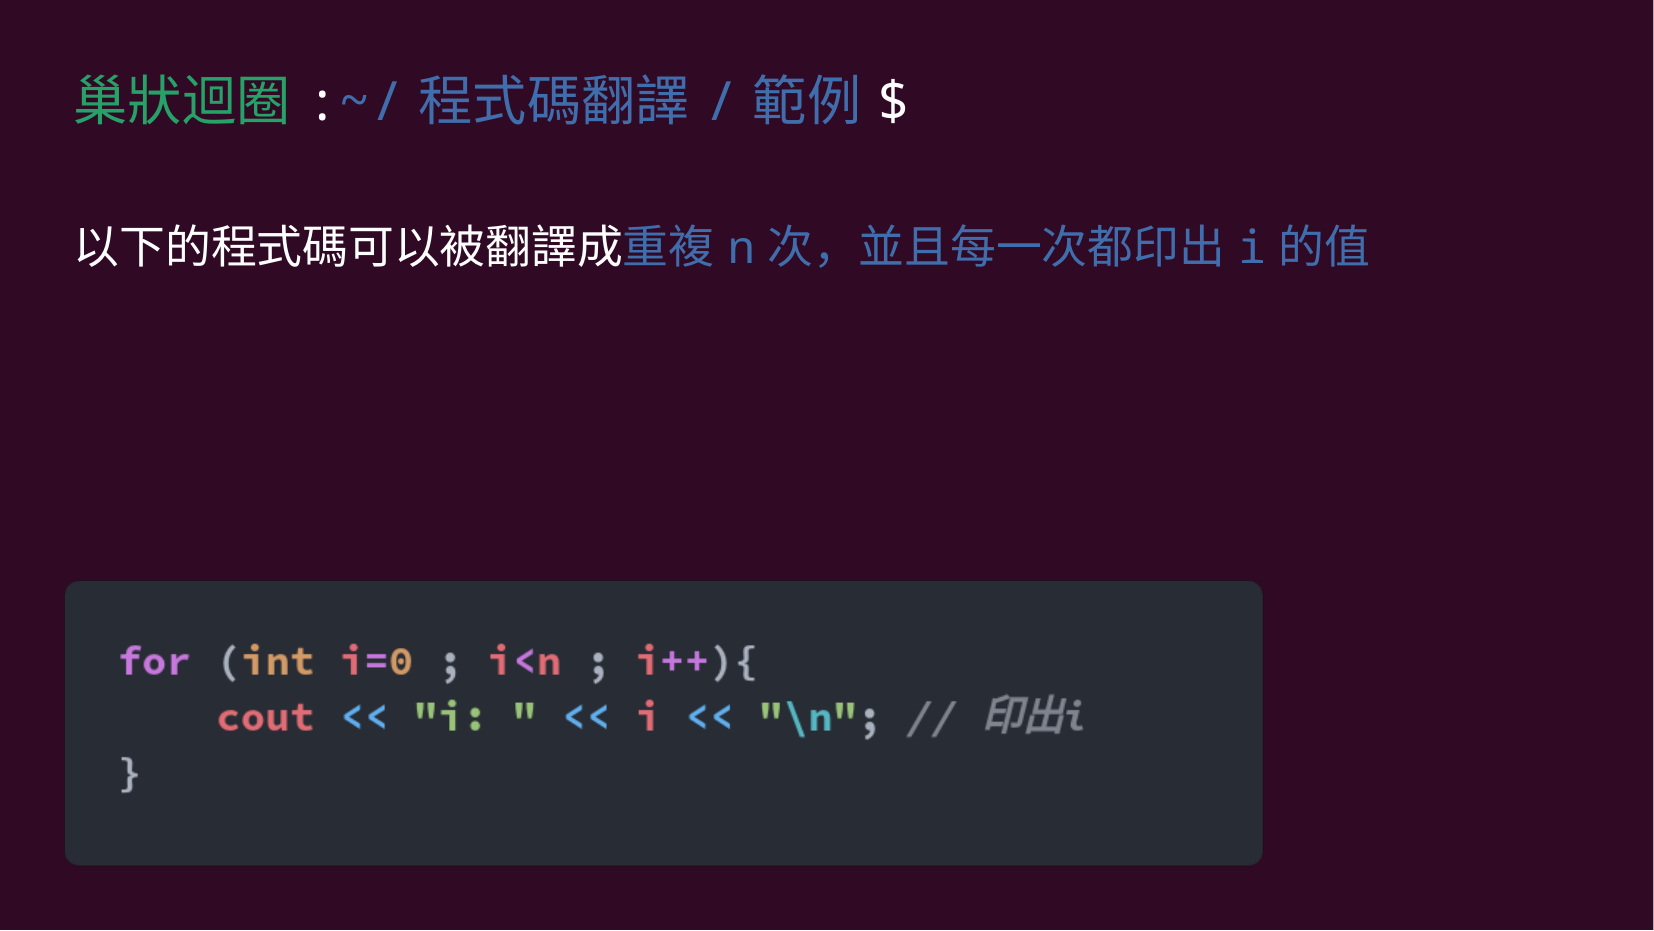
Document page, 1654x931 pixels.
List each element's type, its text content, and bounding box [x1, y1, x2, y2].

text_box 巢狀迴圈:~/程式碼翻譯/範例$ [59, 55, 1201, 139]
picture [0, 516, 1328, 931]
text_box 以下的程式碼可以被翻譯成重複n次，並且每一次都印出i的值 [59, 193, 1613, 488]
